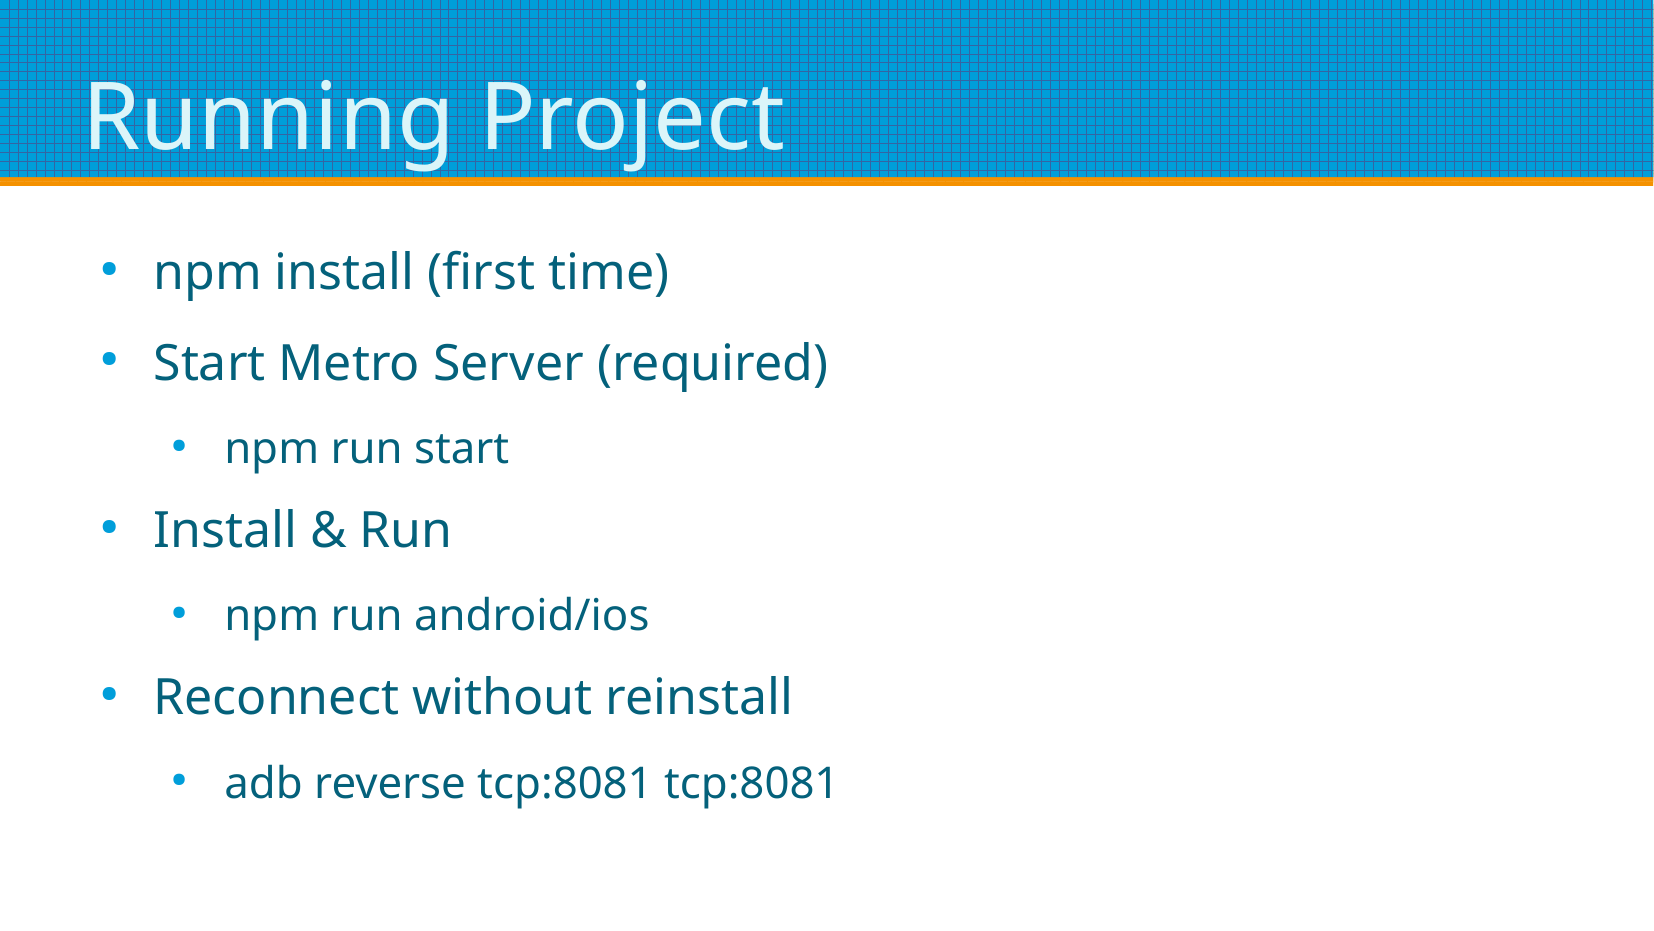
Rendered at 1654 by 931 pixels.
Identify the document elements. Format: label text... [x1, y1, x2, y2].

list npm install (first time) Start Metro Server (required) npm run start Install & Run npm run android/ios Reconnect without reinstall adb reverse tcp:8081 tcp:8081 [82, 236, 1571, 813]
title Running Project [82, 14, 1571, 178]
